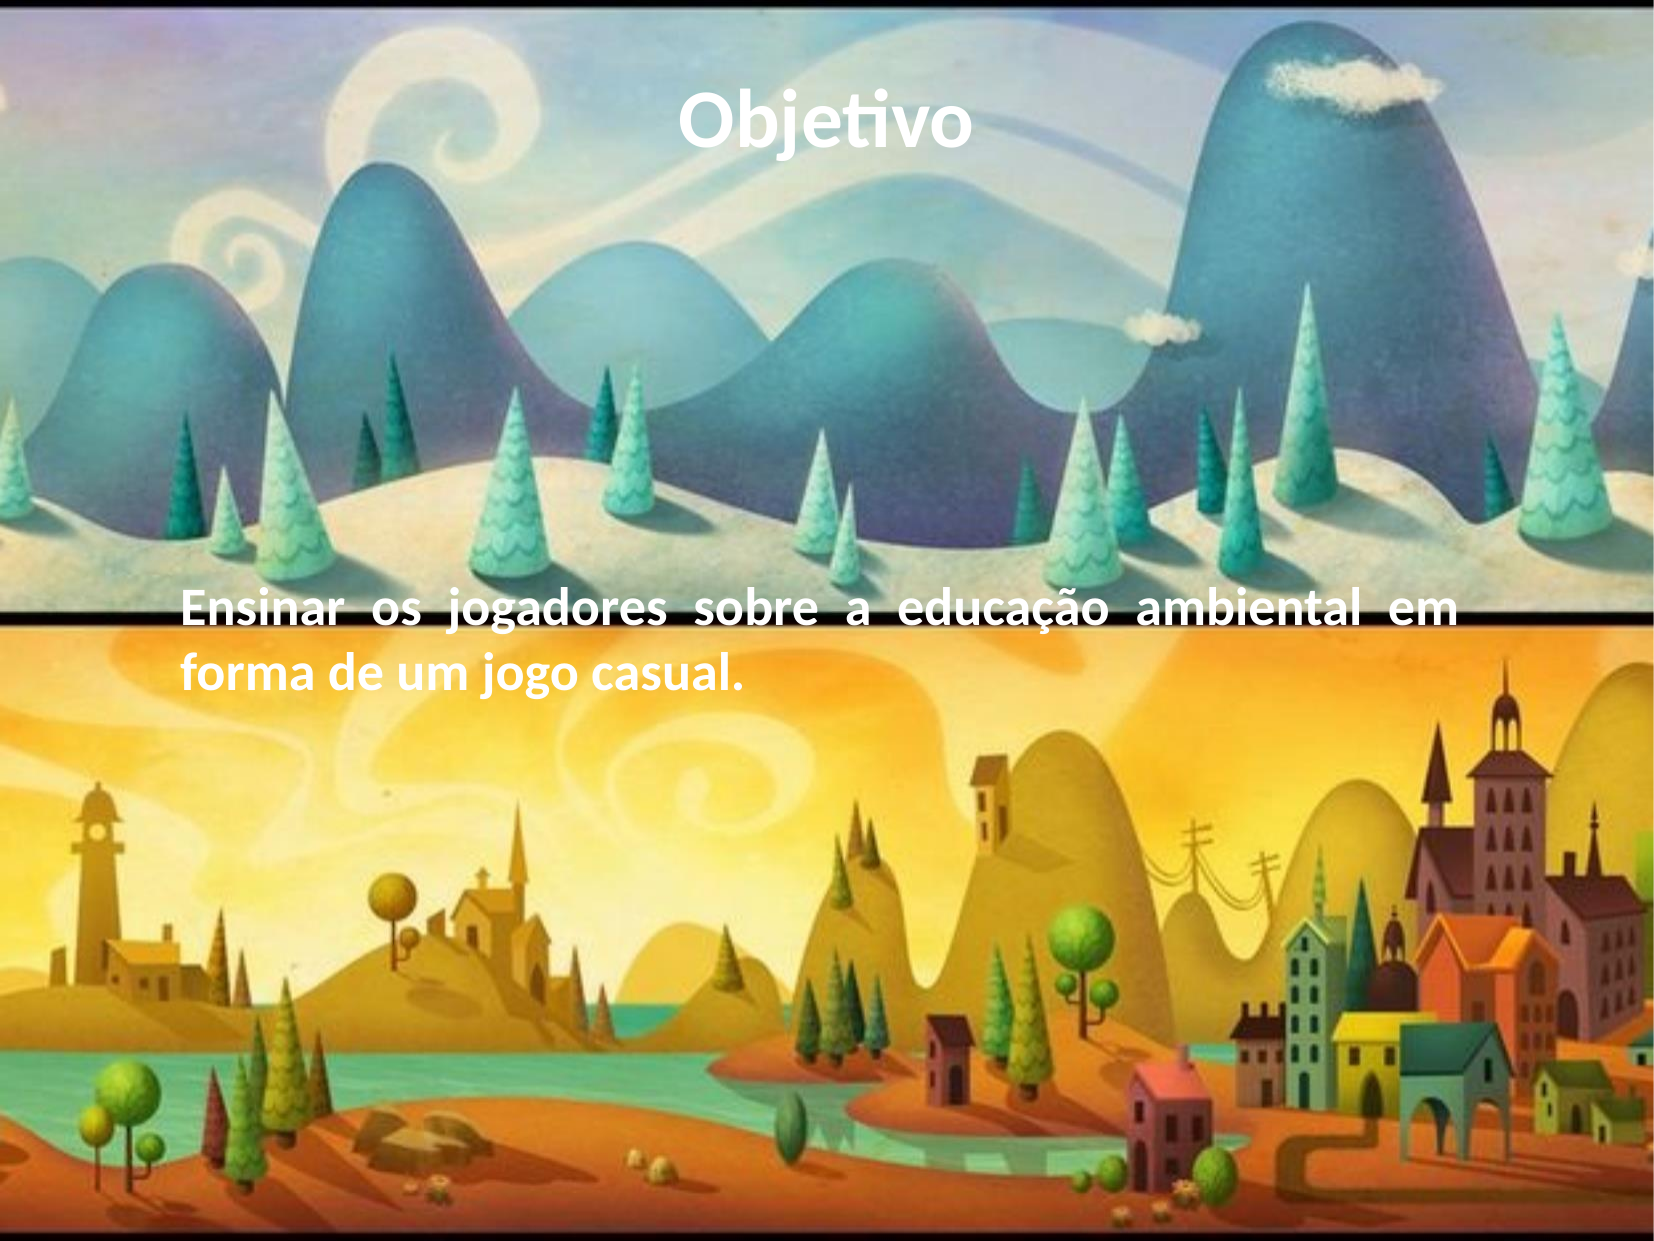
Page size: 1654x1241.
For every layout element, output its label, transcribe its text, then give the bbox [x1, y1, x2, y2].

picture [0, 0, 1654, 1241]
text_box Ensinar os jogadores sobre a educação ambiental em forma de um jogo casual. [165, 556, 1477, 709]
title Objetivo [82, 49, 1571, 257]
